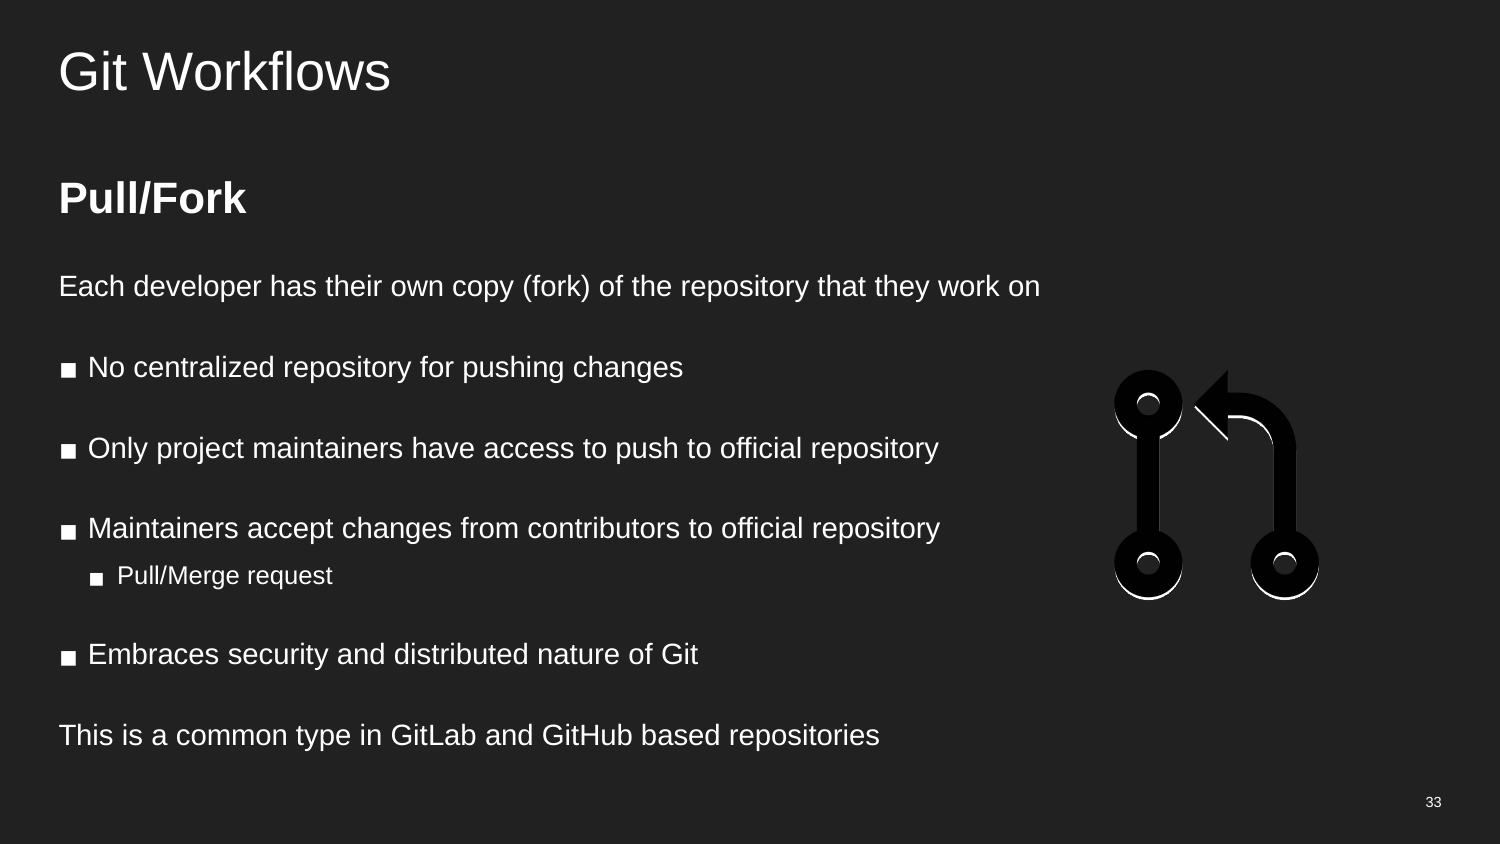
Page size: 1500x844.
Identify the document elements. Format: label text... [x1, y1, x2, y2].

list Pull/Fork Each developer has their own copy (fork) of the repository that they work on No centralized repository for pushing changes Only project maintainers have access to push to official repository Maintainers accept changes from contributors to official repository Pull/Merge request Embraces security and distributed nature of Git This is a common type in GitLab and GitHub based repositories [58, 161, 1442, 754]
title Git Workflows [58, 36, 1442, 130]
slide_number 1 [1392, 793, 1442, 815]
picture [1080, 347, 1353, 620]
